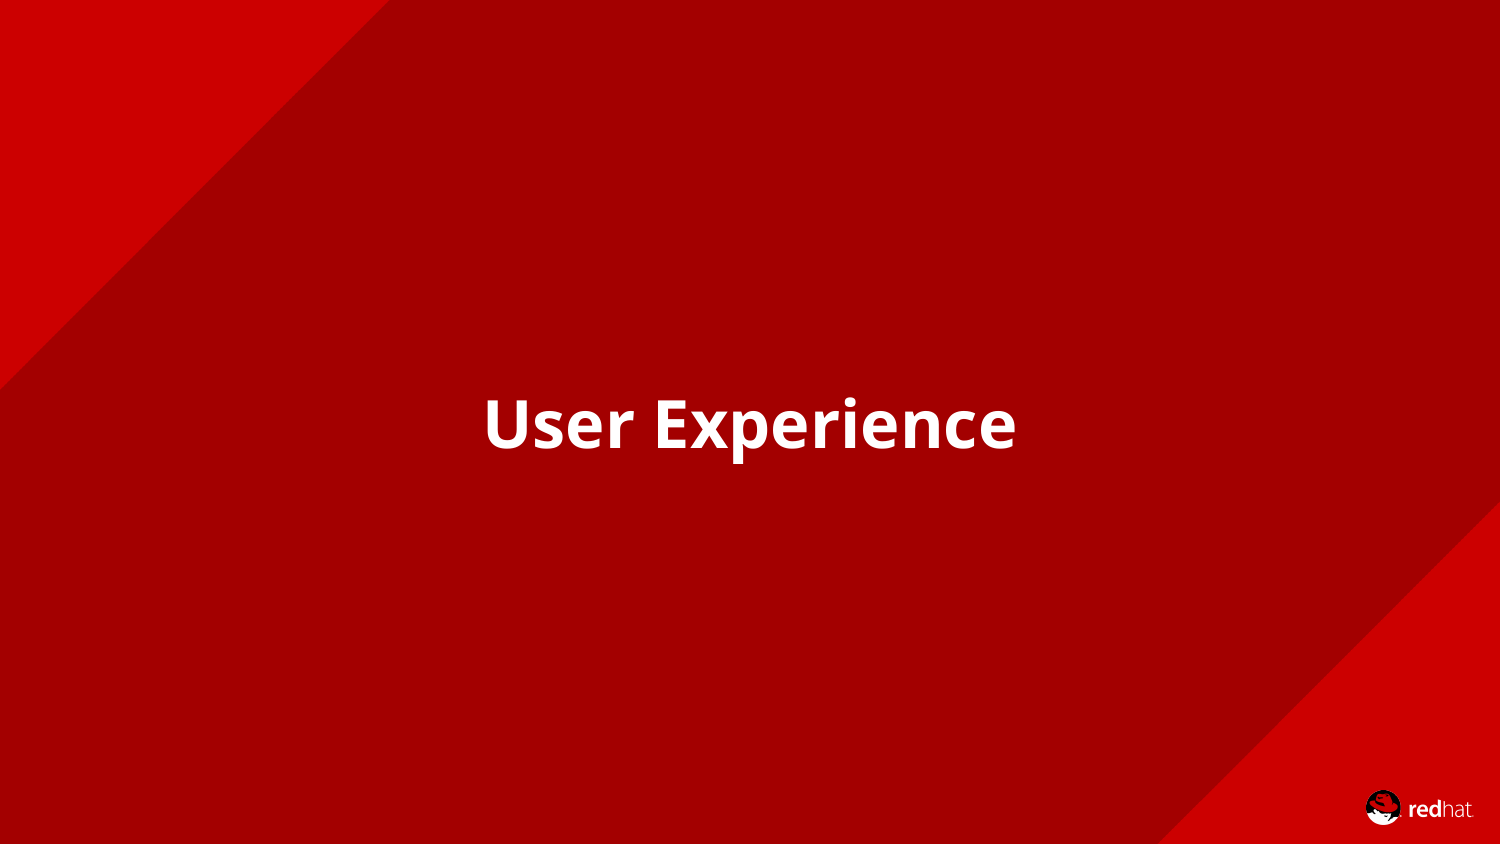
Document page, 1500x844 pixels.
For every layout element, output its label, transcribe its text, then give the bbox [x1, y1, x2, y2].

picture [0, 0, 1500, 844]
text_box User Experience [135, 272, 1365, 572]
